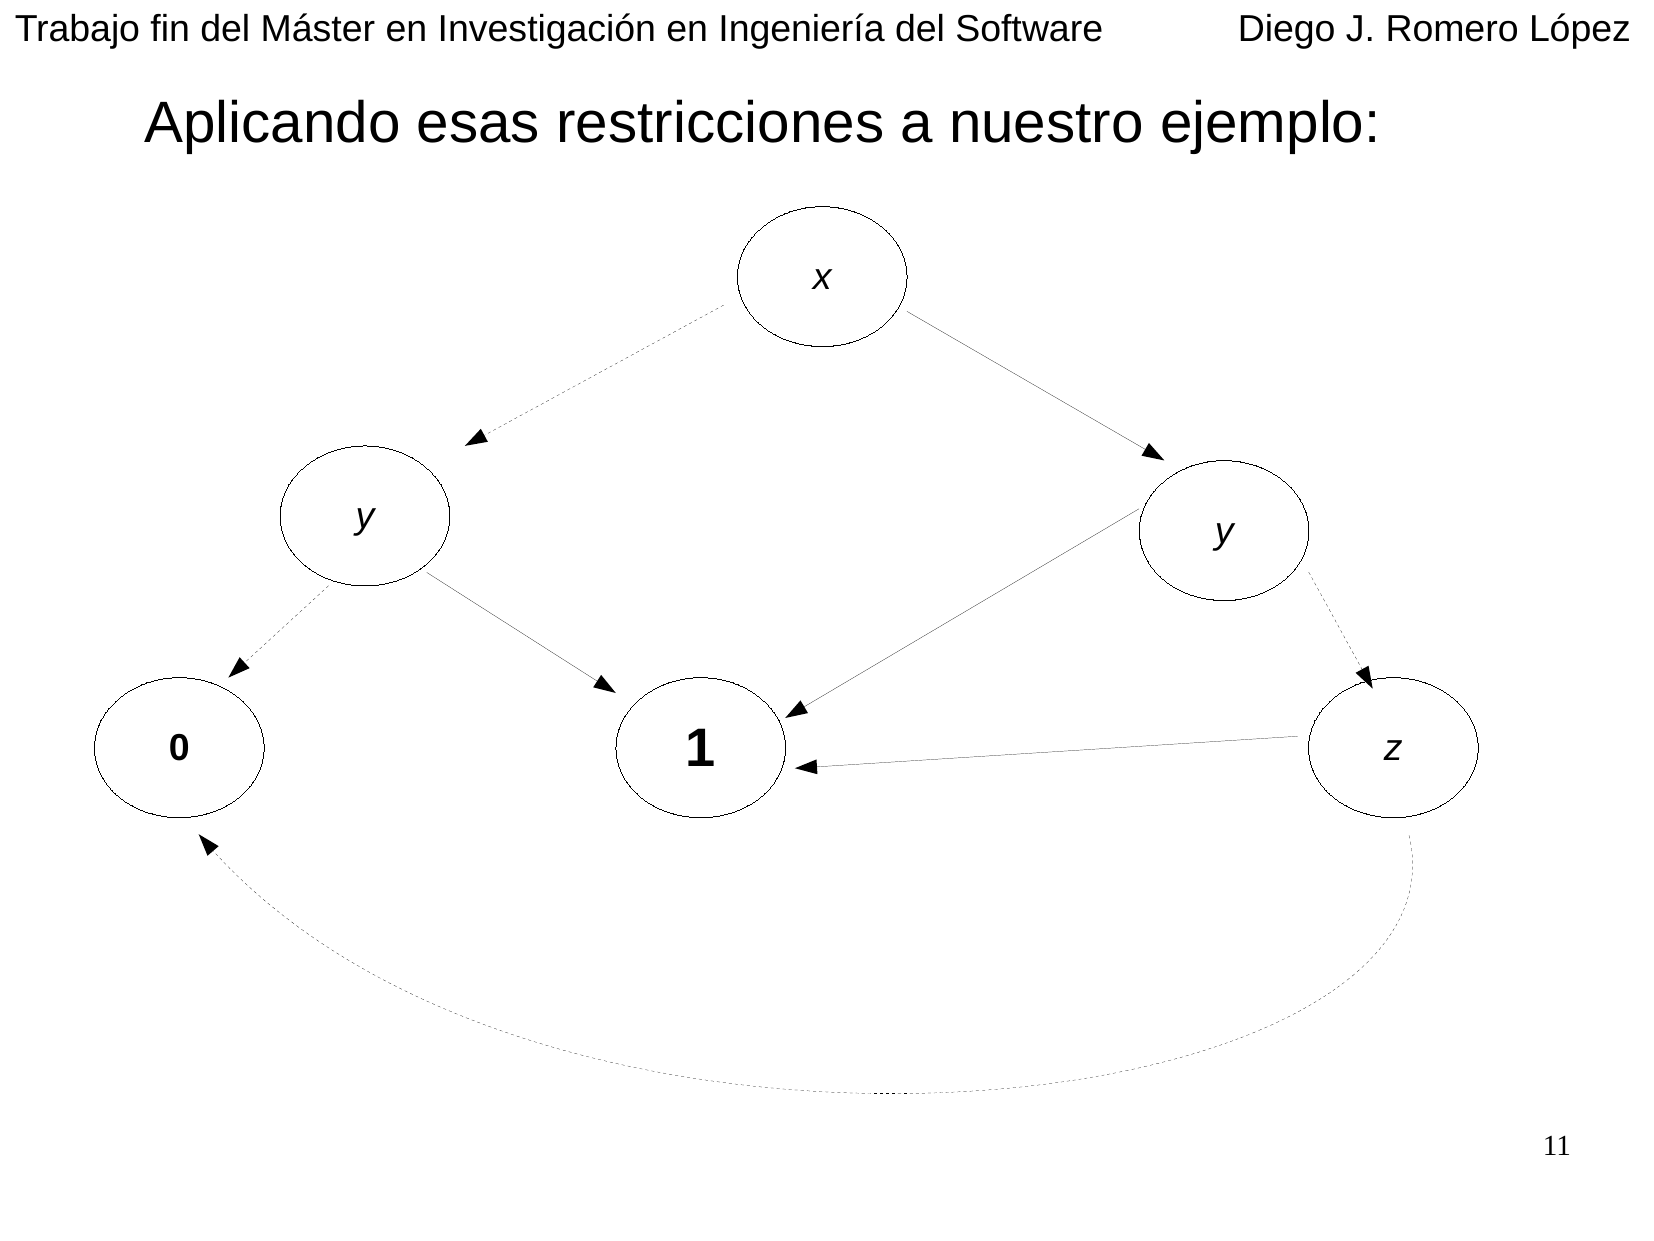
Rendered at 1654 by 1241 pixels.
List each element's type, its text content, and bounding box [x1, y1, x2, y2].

text_box y [1139, 460, 1309, 601]
text_box z [1308, 677, 1479, 818]
text_box 0 [94, 677, 265, 818]
text_box y [280, 445, 450, 586]
text_box Aplicando esas restricciones a nuestro ejemplo: [94, 82, 1594, 157]
text_box 1 [615, 677, 786, 818]
text_box x [737, 206, 908, 347]
